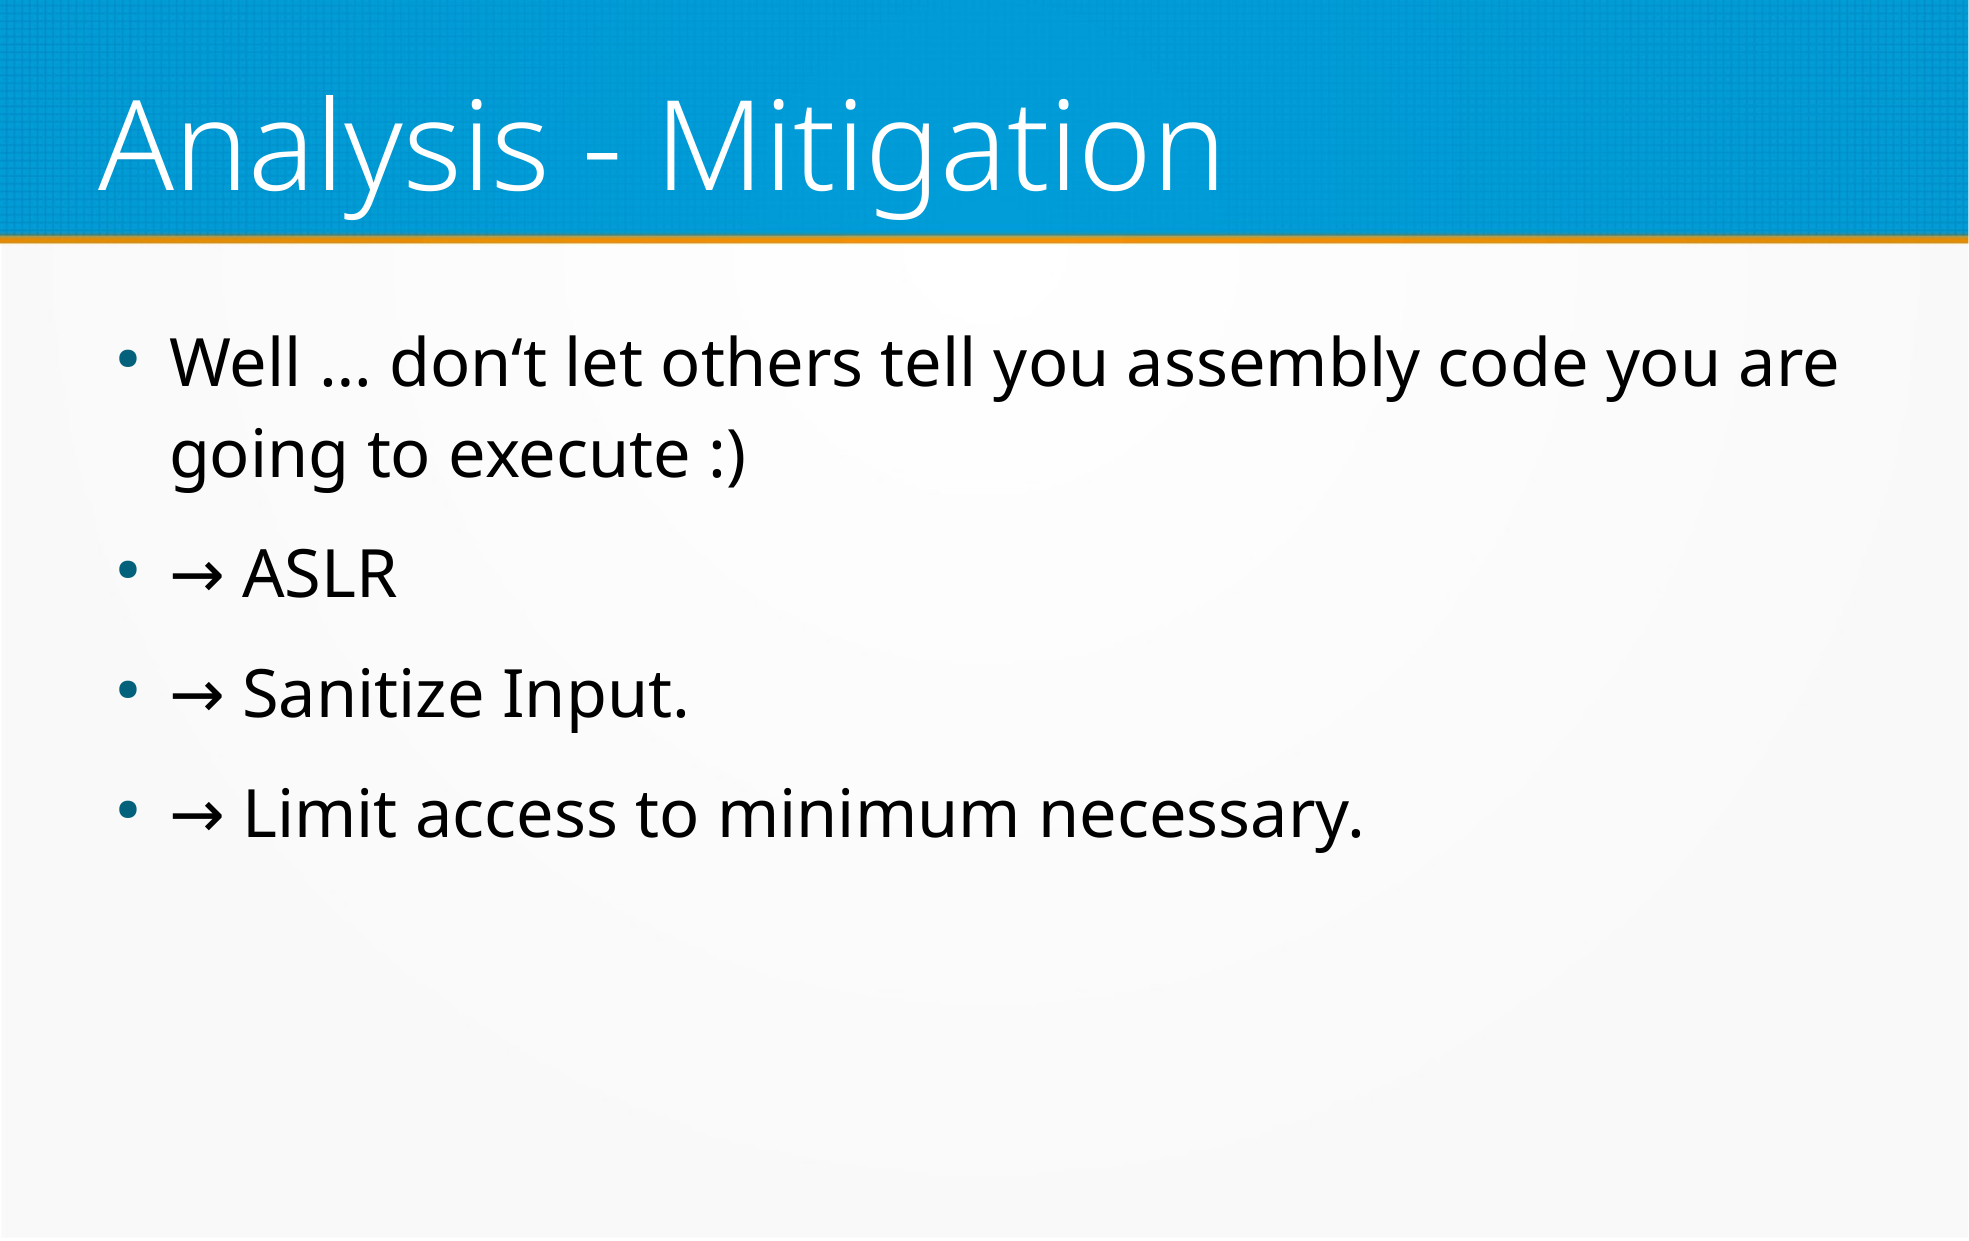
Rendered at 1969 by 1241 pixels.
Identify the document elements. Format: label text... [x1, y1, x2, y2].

title Analysis - Mitigation [98, 19, 1870, 227]
picture [0, 233, 1969, 1241]
list Well … don‘t let others tell you assembly code you are going to execute :) → ASLR → Sanitize Input. → Limit access to minimum necessary. [98, 315, 1861, 1081]
